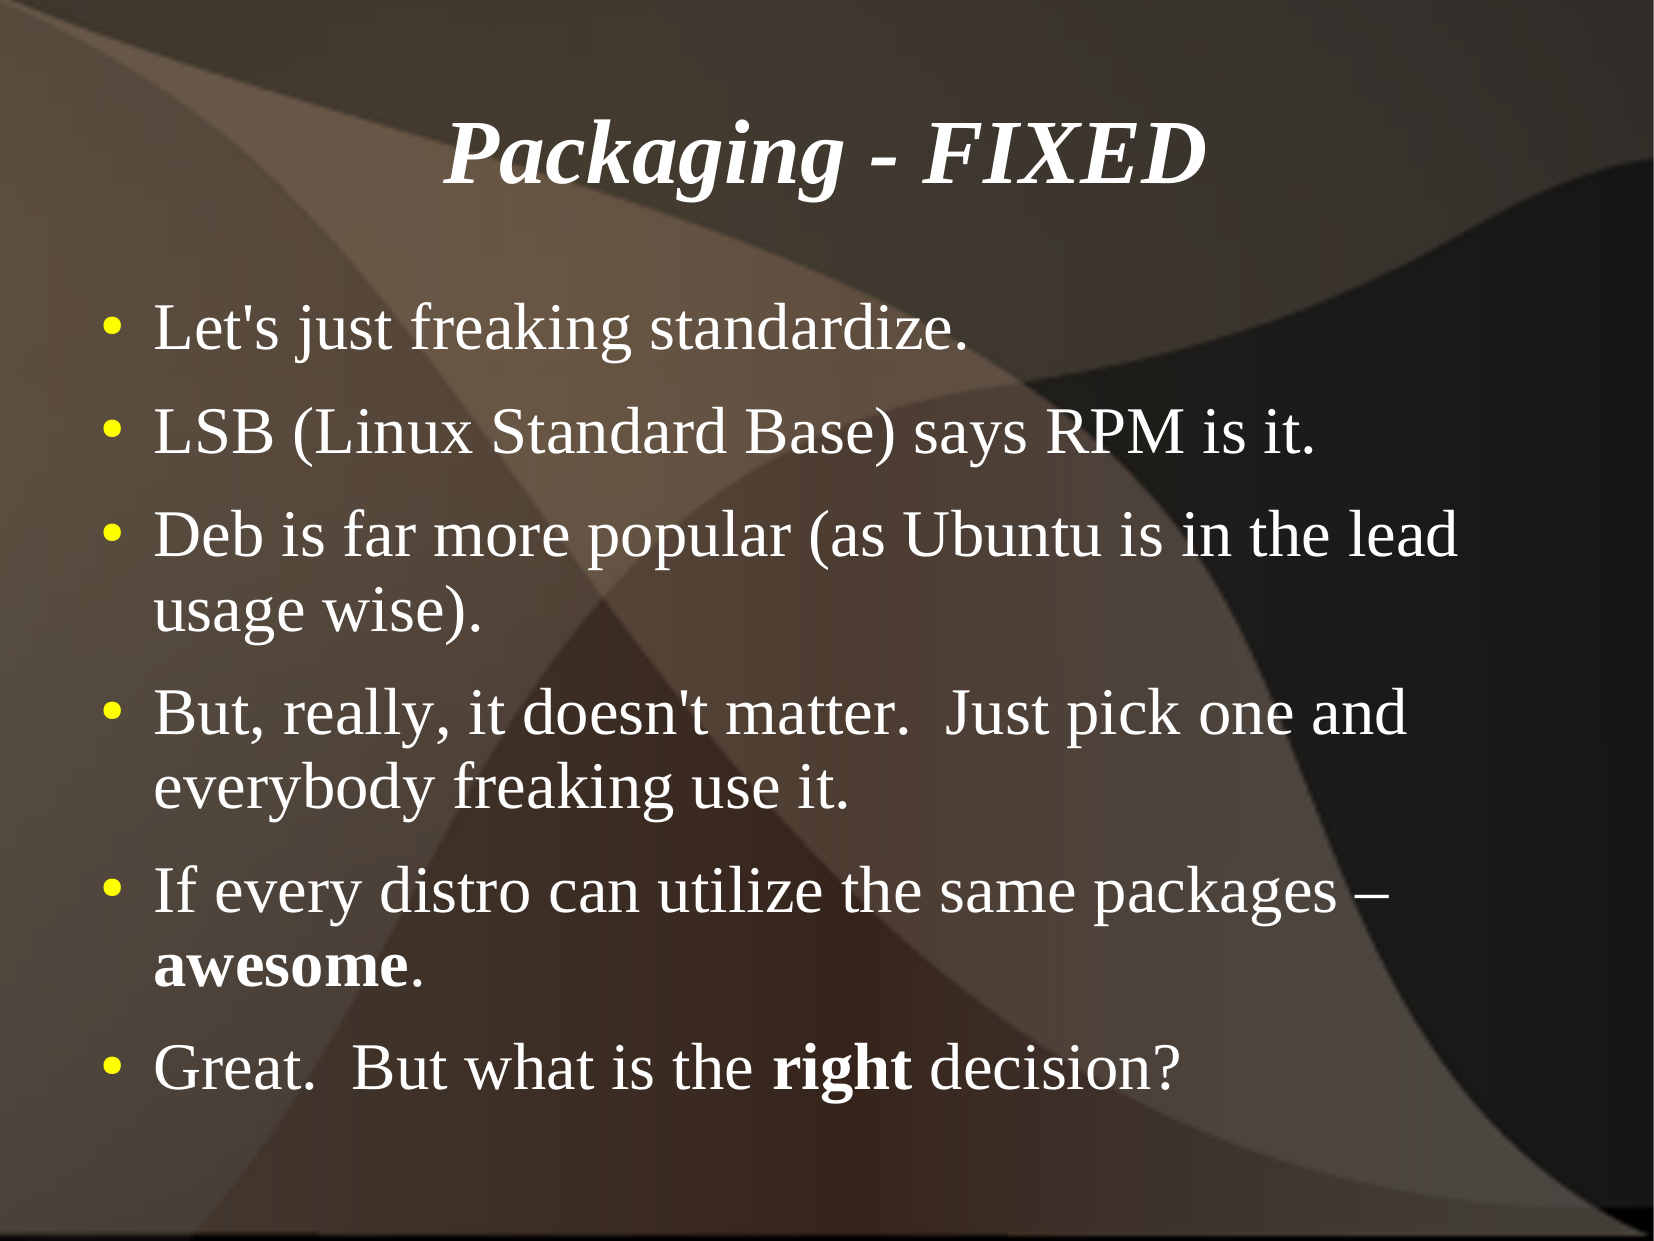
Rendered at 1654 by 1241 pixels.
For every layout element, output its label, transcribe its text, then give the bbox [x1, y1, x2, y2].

list Let's just freaking standardize. LSB (Linux Standard Base) says RPM is it. Deb is far more popular (as Ubuntu is in the lead usage wise). But, really, it doesn't matter. Just pick one and everybody freaking use it. If every distro can utilize the same packages – awesome. Great. But what is the right decision? [82, 290, 1571, 1105]
title Packaging - FIXED [82, 56, 1571, 250]
picture [0, 0, 1654, 1241]
